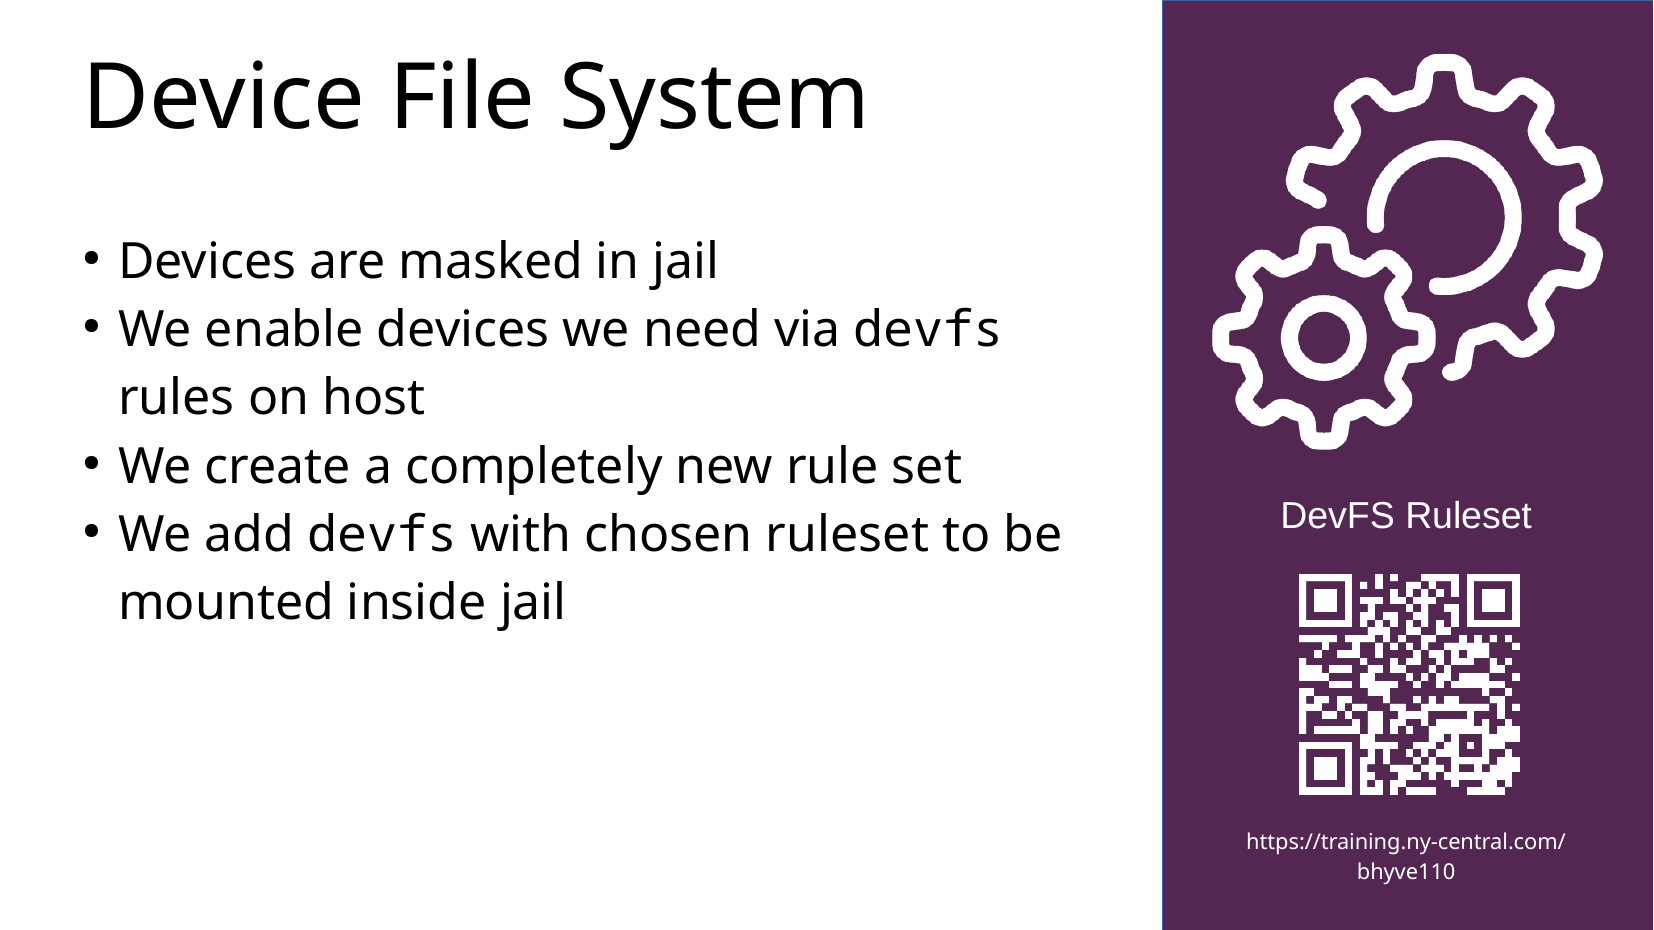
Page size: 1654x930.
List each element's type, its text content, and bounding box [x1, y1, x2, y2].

text_box DevFS Ruleset [1200, 487, 1613, 638]
picture [1200, 45, 1613, 458]
picture [1268, 543, 1550, 826]
title Device File System [82, 37, 1571, 150]
subtitle Devices are masked in jail We enable devices we need via devfs rules on host We create a completely new rule set We add devfs with chosen ruleset to be mounted inside jail [82, 224, 1126, 862]
text_box https://training.ny-central.com/bhyve110 [1200, 819, 1613, 930]
text_box [1162, 0, 1653, 930]
